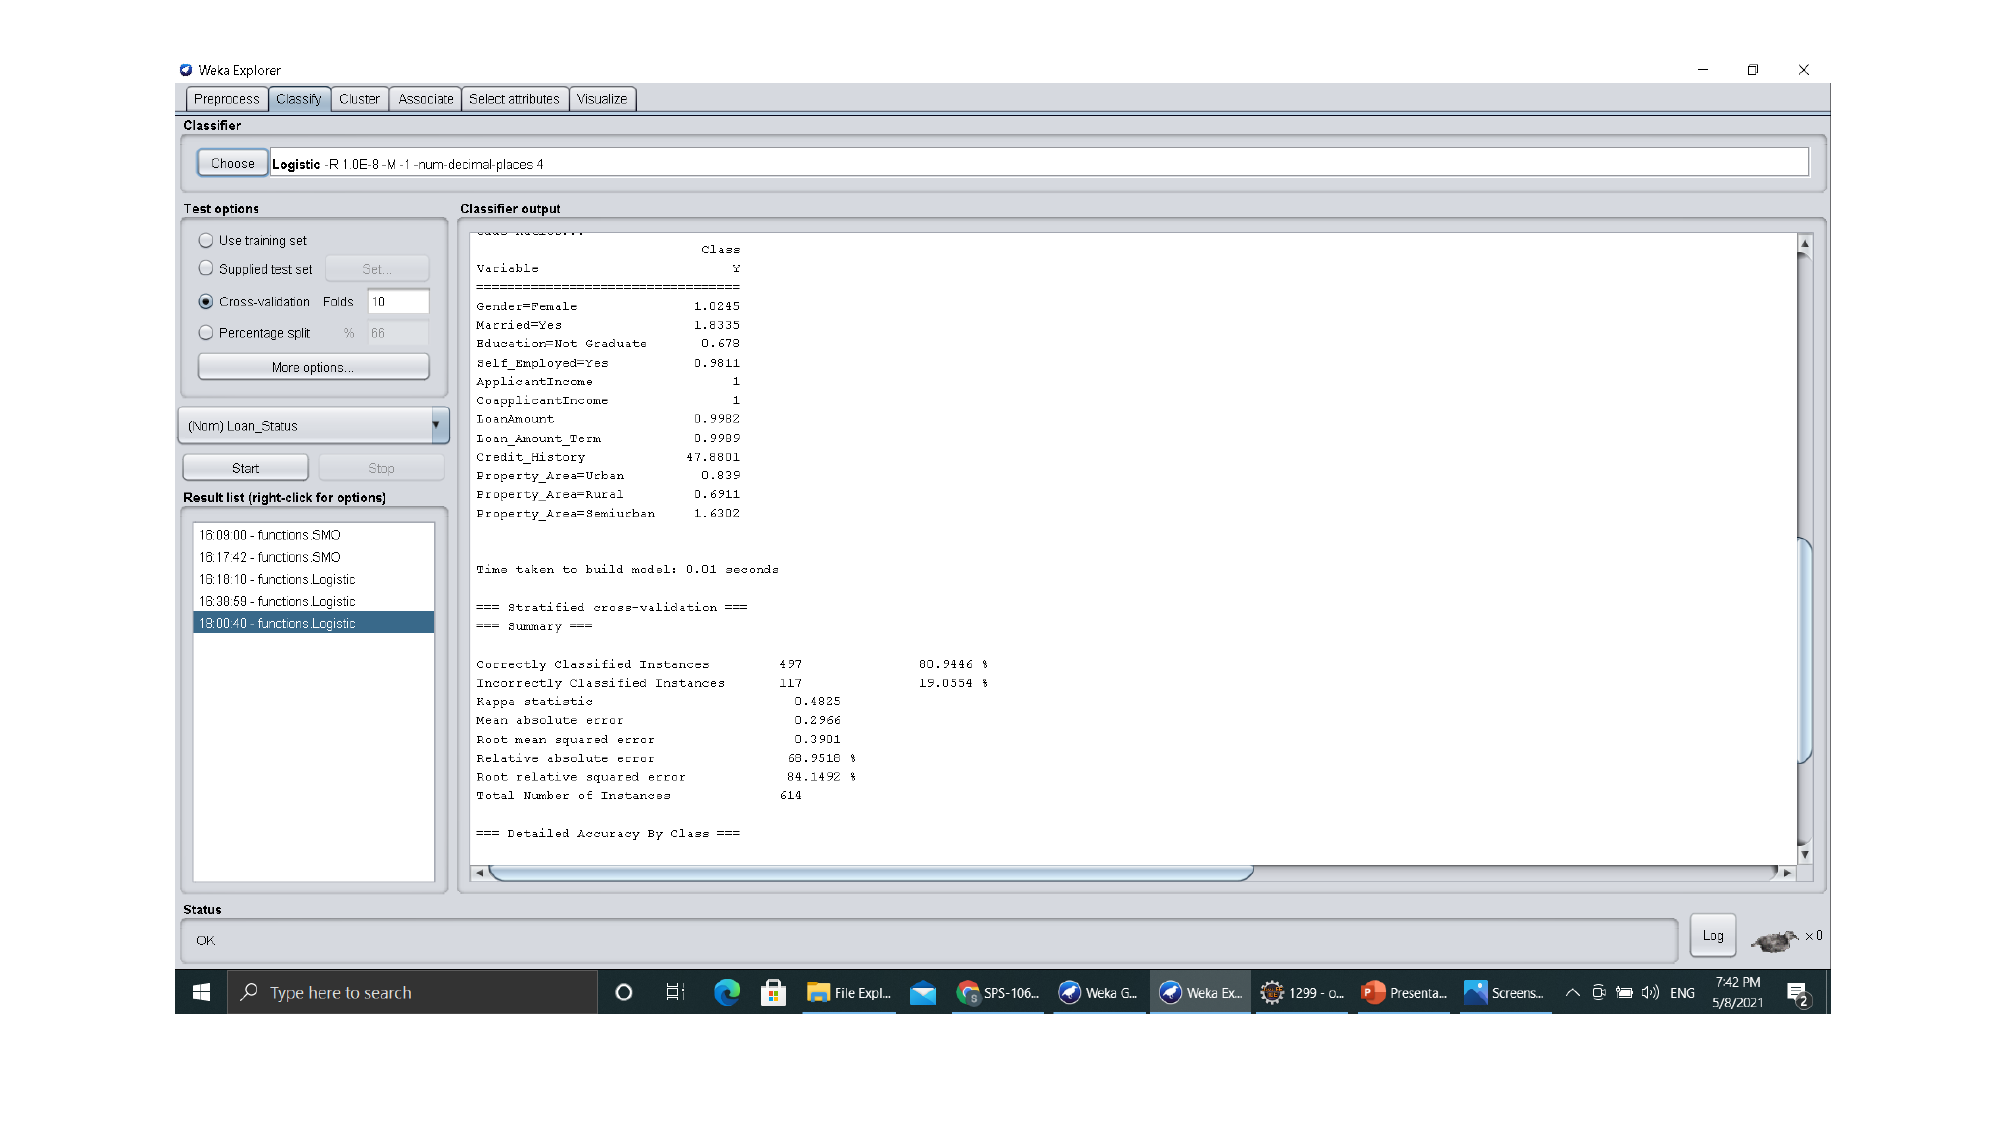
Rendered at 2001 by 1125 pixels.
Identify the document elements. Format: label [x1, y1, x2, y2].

picture [175, 57, 1831, 1014]
